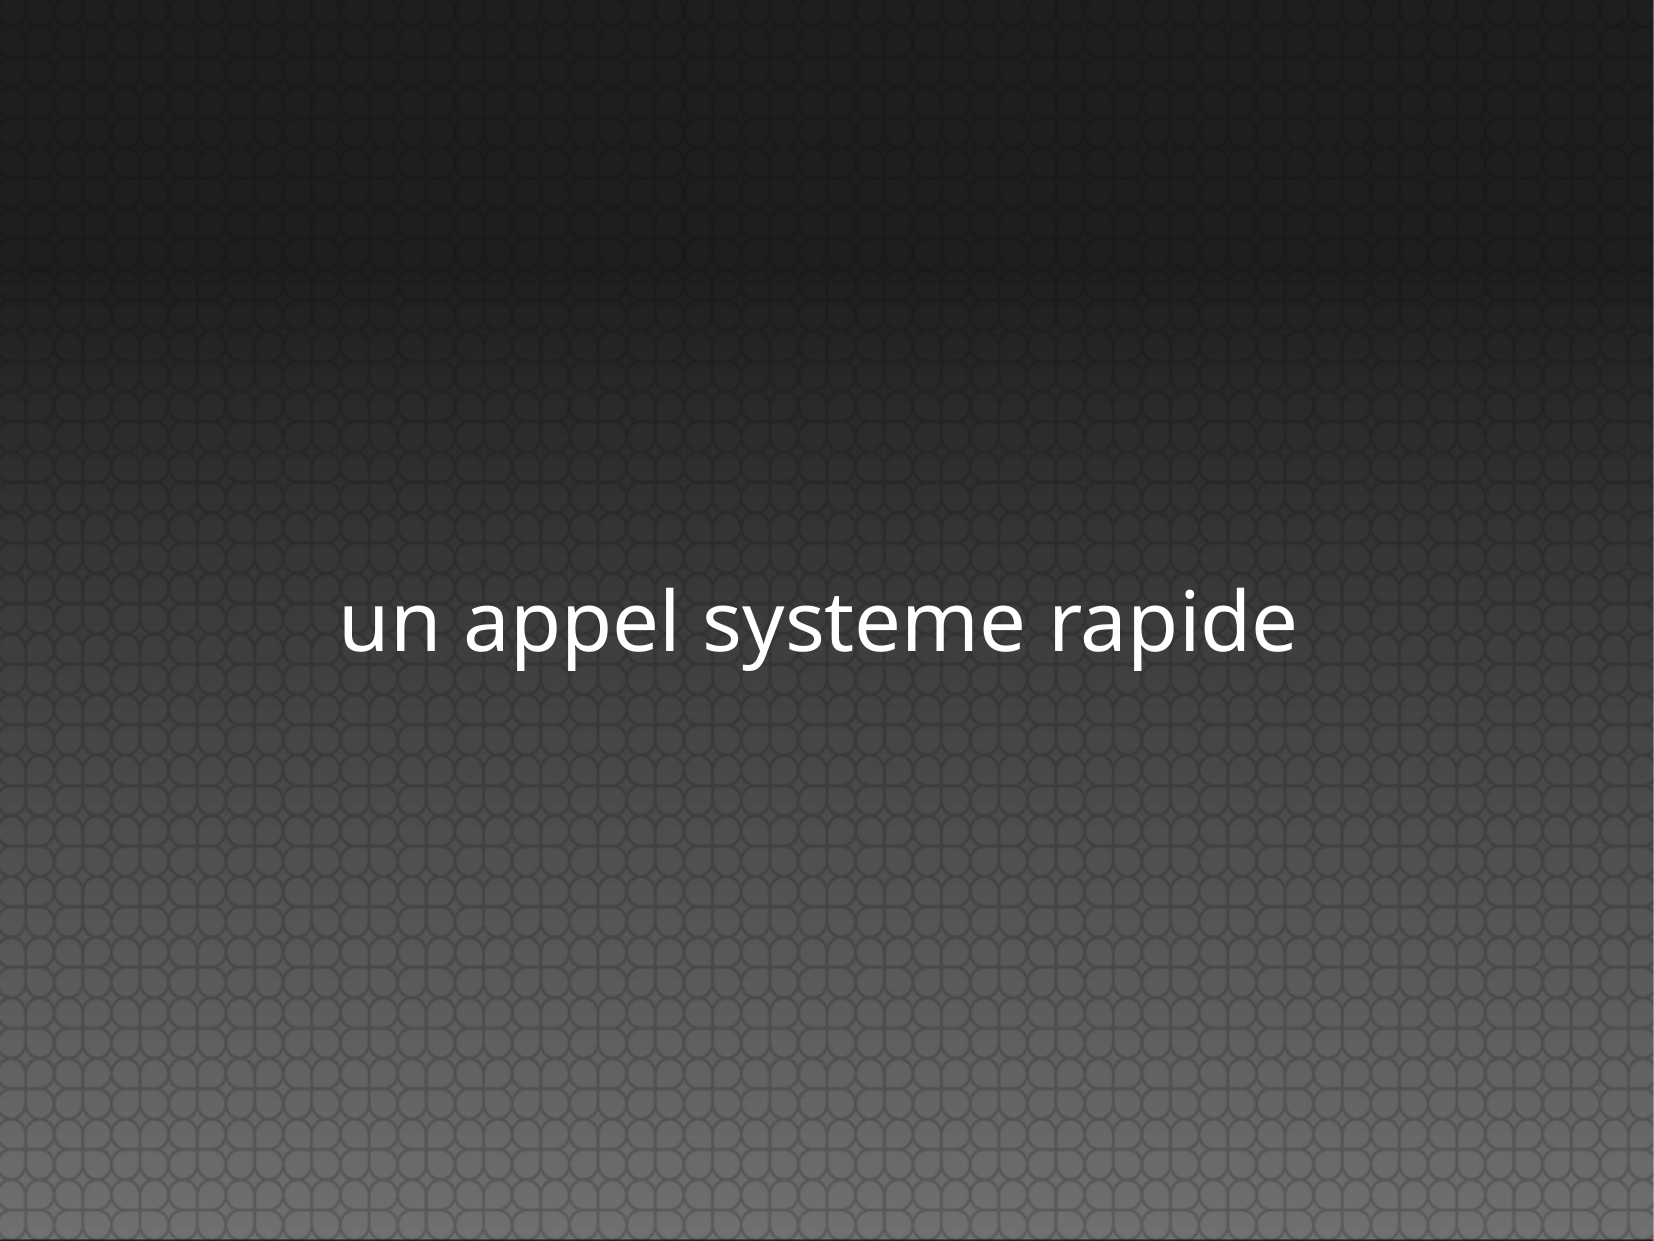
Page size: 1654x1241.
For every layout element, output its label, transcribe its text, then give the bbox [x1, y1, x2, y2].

picture [0, 0, 1654, 1241]
title un appel systeme rapide [75, 525, 1564, 713]
